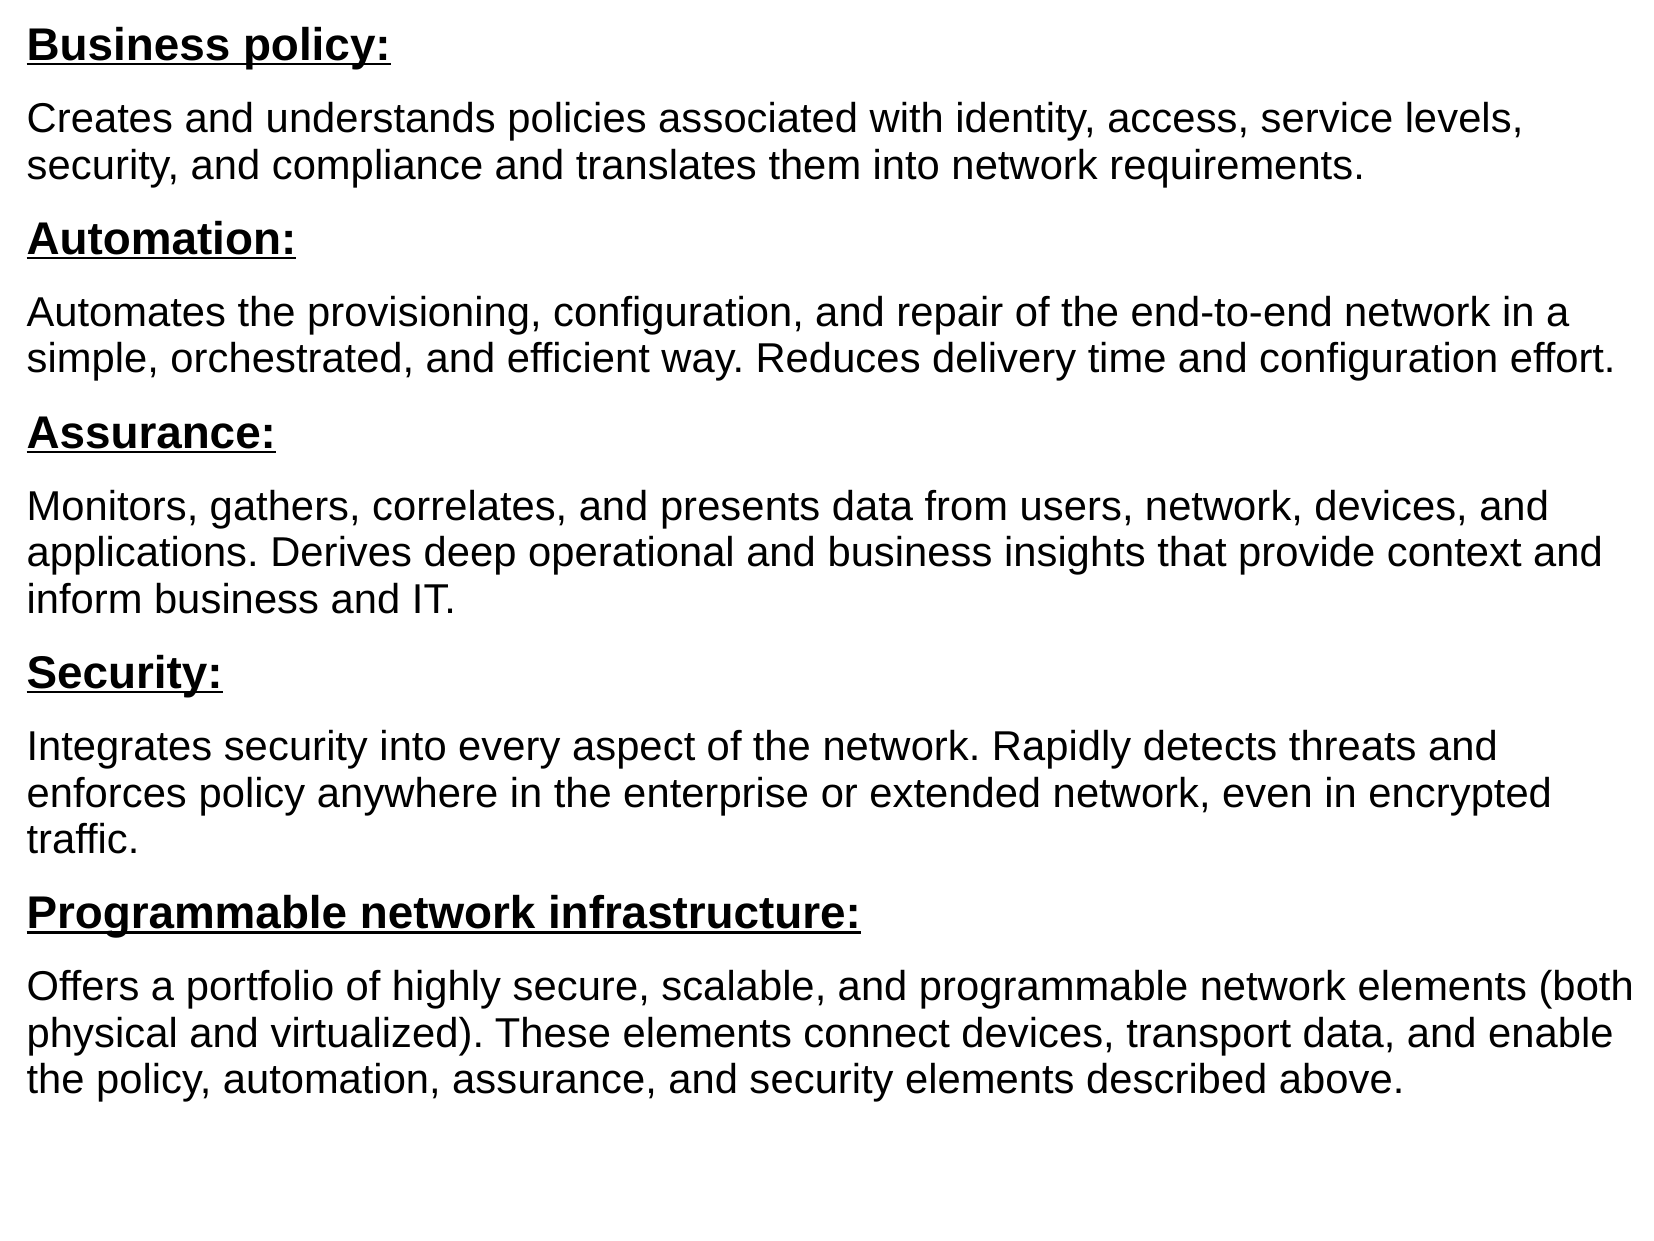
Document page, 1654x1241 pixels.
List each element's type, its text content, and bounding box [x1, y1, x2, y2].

text_box Business policy: Creates and understands policies associated with identity, access, service levels, security, and compliance and translates them into network requirements. Automation: Automates the provisioning, configuration, and repair of the end-to-end network in a simple, orchestrated, and efficient way. Reduces delivery time and configuration effort. Assurance: Monitors, gathers, correlates, and presents data from users, network, devices, and applications. Derives deep operational and business insights that provide context and inform business and IT. Security: Integrates security into every aspect of the network. Rapidly detects threats and enforces policy anywhere in the enterprise or extended network, even in encrypted traffic. Programmable network infrastructure: Offers a portfolio of highly secure, scalable, and programmable network elements (both physical and virtualized). These elements connect devices, transport data, and enable the policy, automation, assurance, and security elements described above. [11, 11, 1654, 1159]
